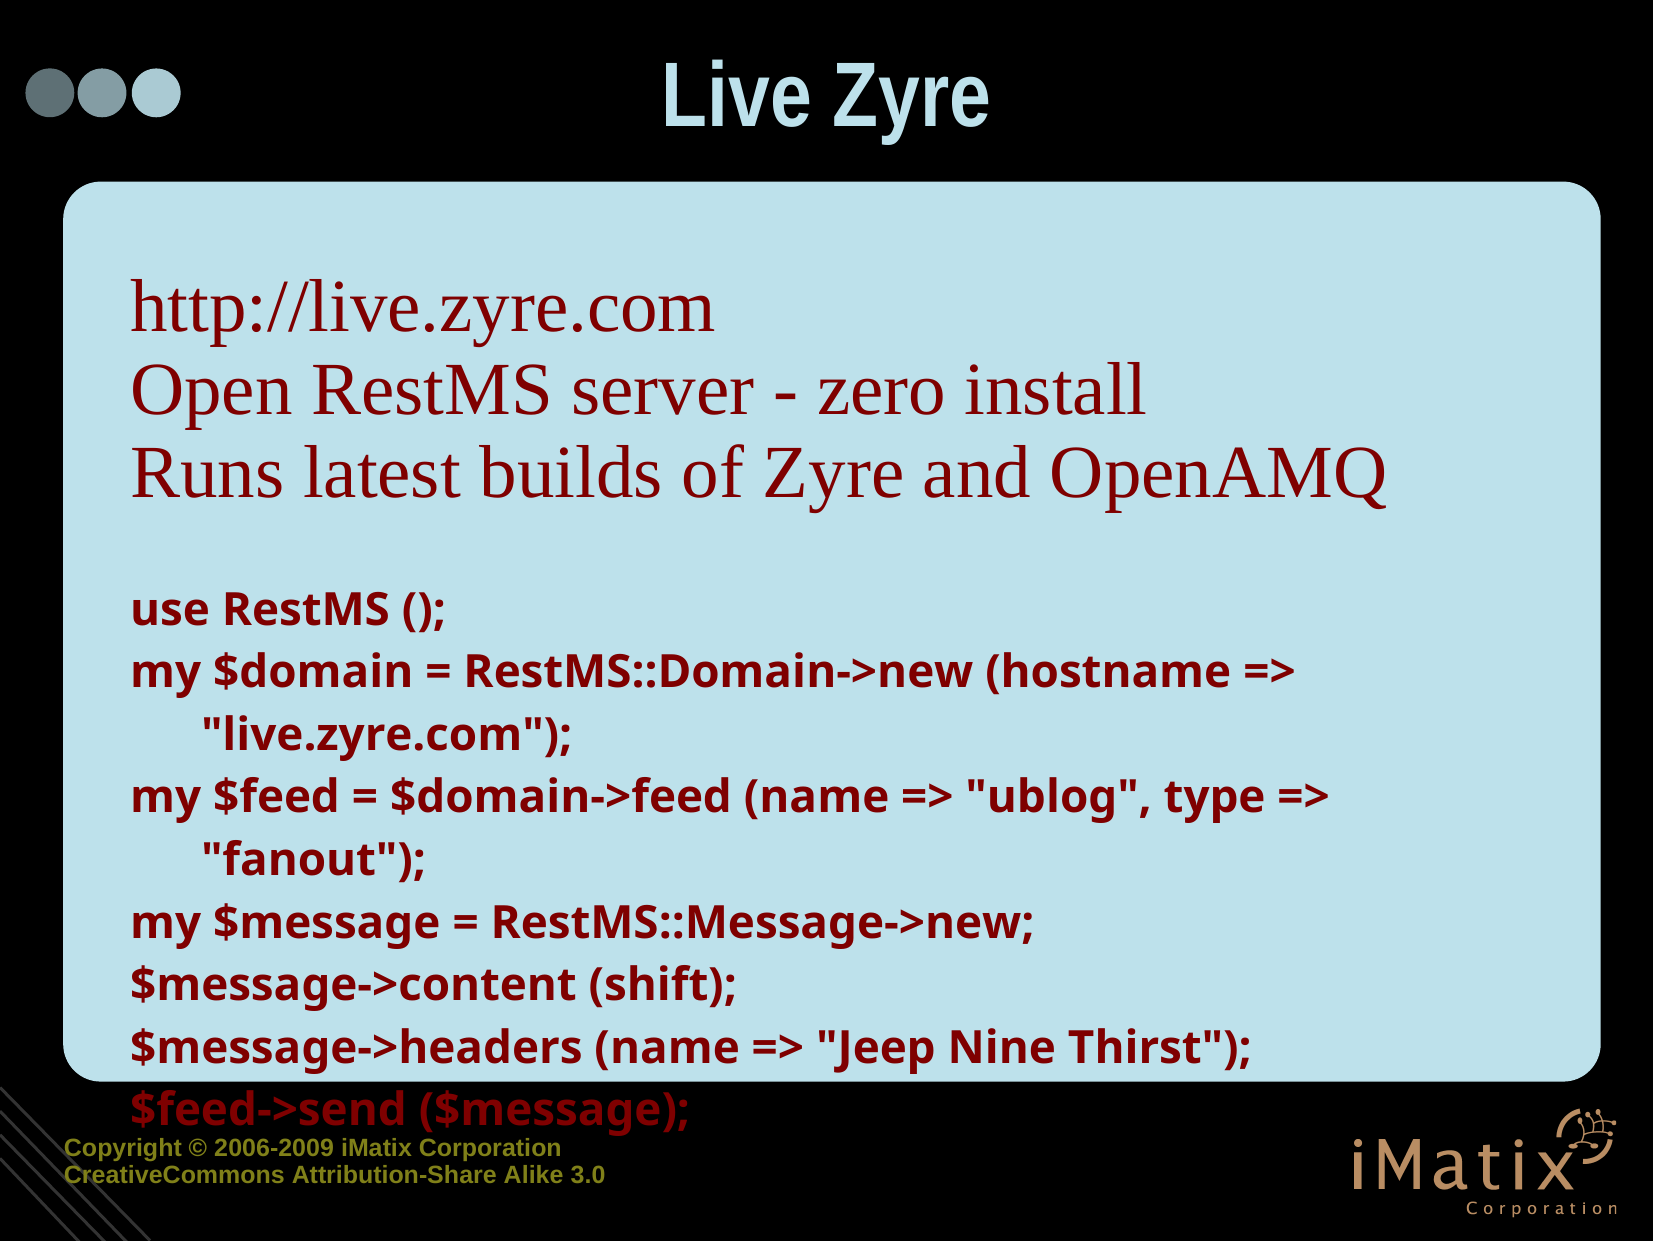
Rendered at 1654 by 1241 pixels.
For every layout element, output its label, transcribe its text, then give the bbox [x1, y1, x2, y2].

title Live Zyre [0, 0, 1653, 188]
list http://live.zyre.com Open RestMS server - zero install Runs latest builds of Zyre and OpenAMQ use RestMS (); my $domain = RestMS::Domain->new (hostname => "live.zyre.com"); my $feed = $domain->feed (name => "ublog", type => "fanout"); my $message = RestMS::Message->new; $message->content (shift); $message->headers (name => "Jeep Nine Thirst"); $feed->send ($message); [118, 264, 1509, 1010]
picture [1354, 1108, 1617, 1219]
